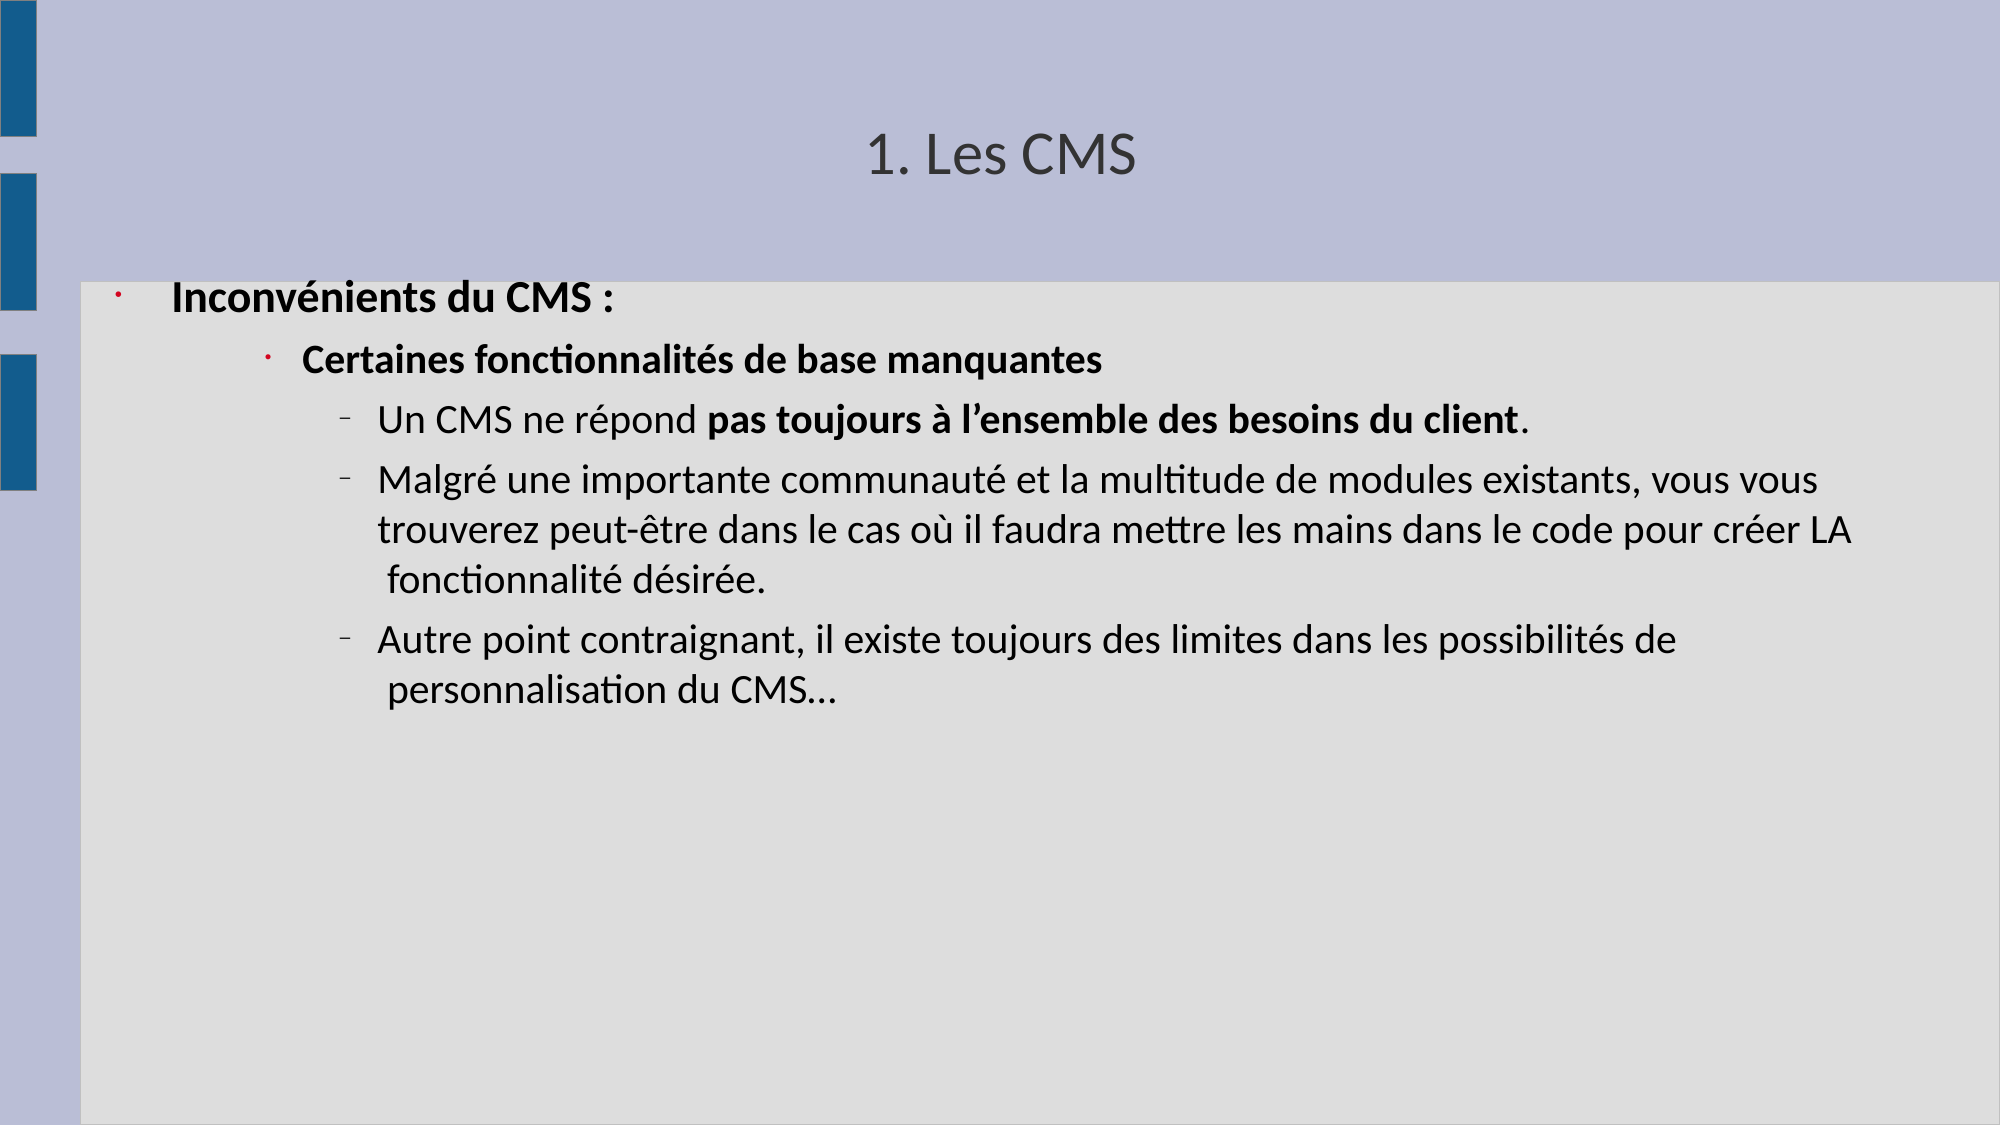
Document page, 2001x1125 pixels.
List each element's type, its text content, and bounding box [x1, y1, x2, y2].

title 1. Les CMS [859, 109, 1141, 254]
text_box Inconvénients du CMS : Certaines fonctionnalités de base manquantes Un CMS ne répond pas toujours à l’ensemble des besoins du client. Malgré une importante communauté et la multitude de modules existants, vous vous trouverez peut-être dans le cas où il faudra mettre les mains dans le code pour créer LA fonctionnalité désirée. Autre point contraignant, il existe toujours des limites dans les possibilités de personnalisation du CMS… [112, 254, 1857, 713]
